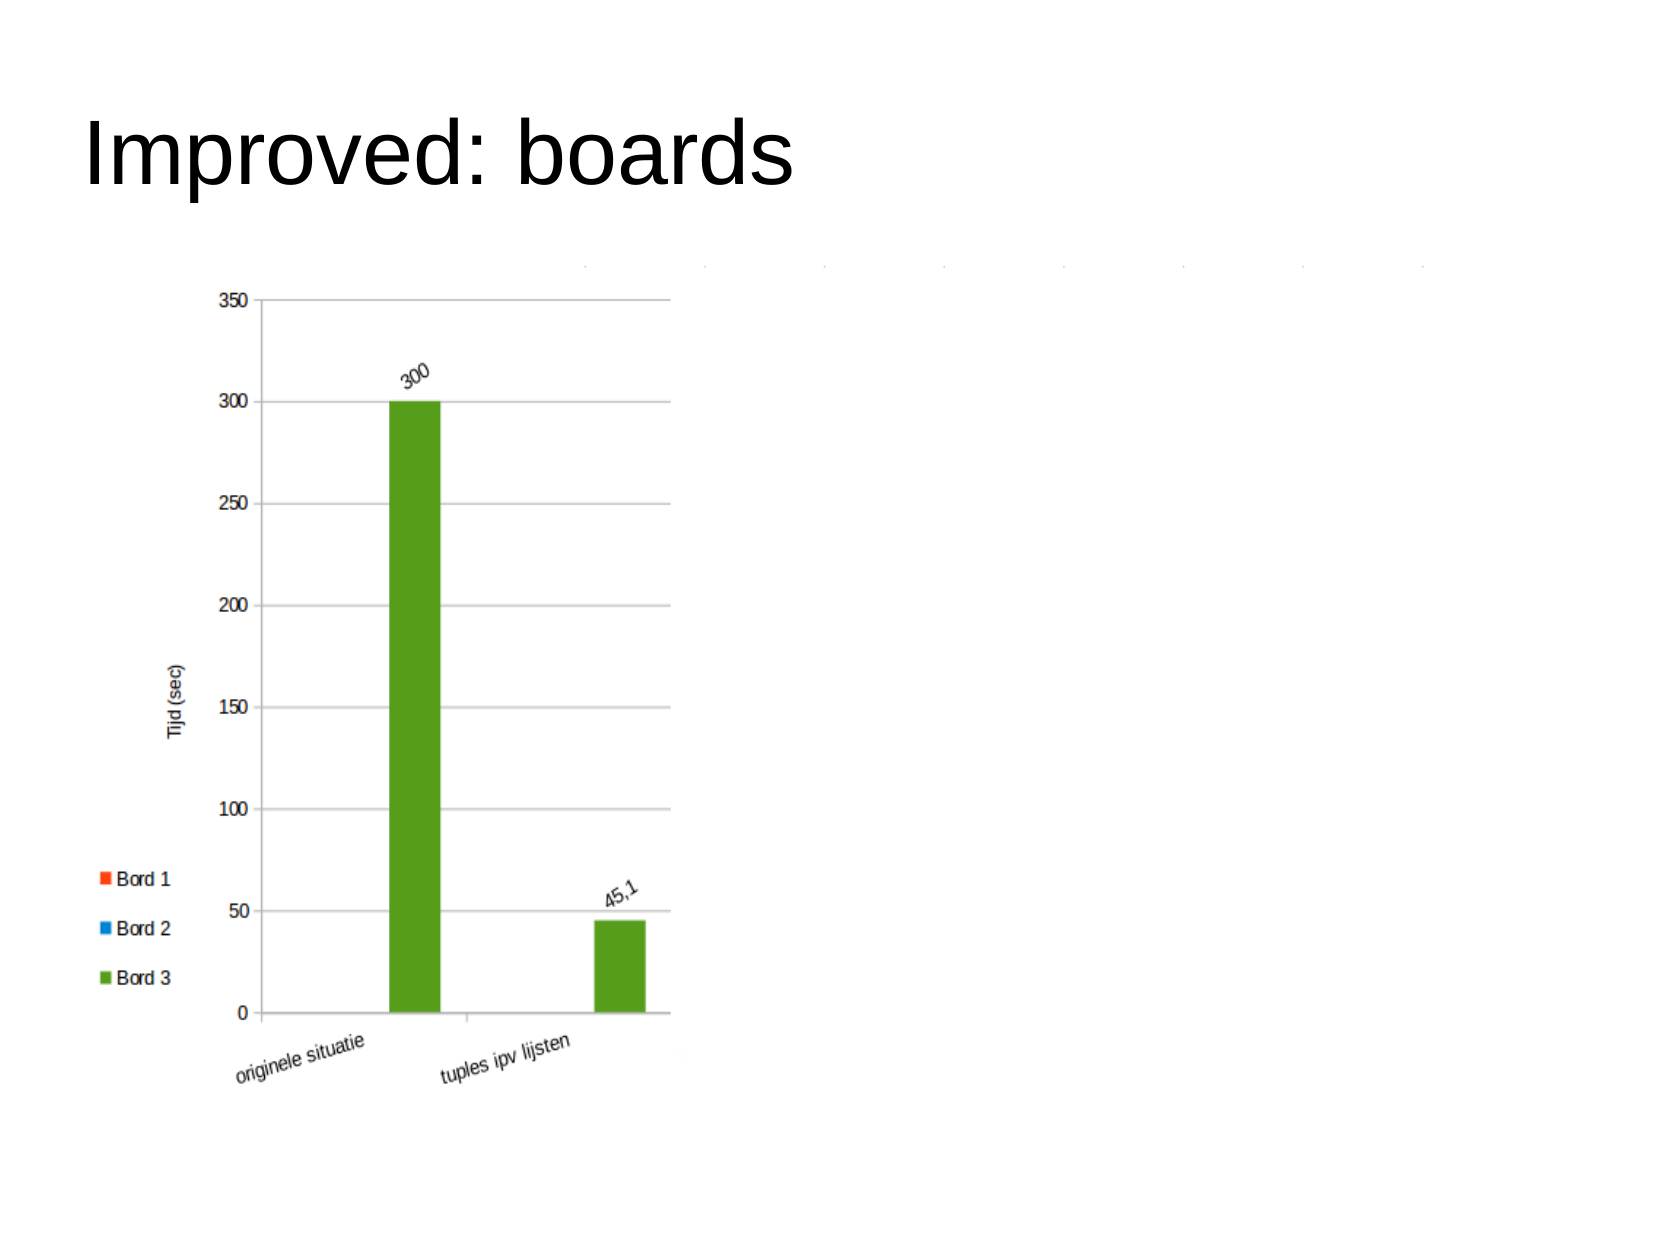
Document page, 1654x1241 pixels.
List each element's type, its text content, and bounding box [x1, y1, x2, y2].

picture [70, 266, 1501, 1170]
title Improved: boards [82, 49, 1571, 257]
